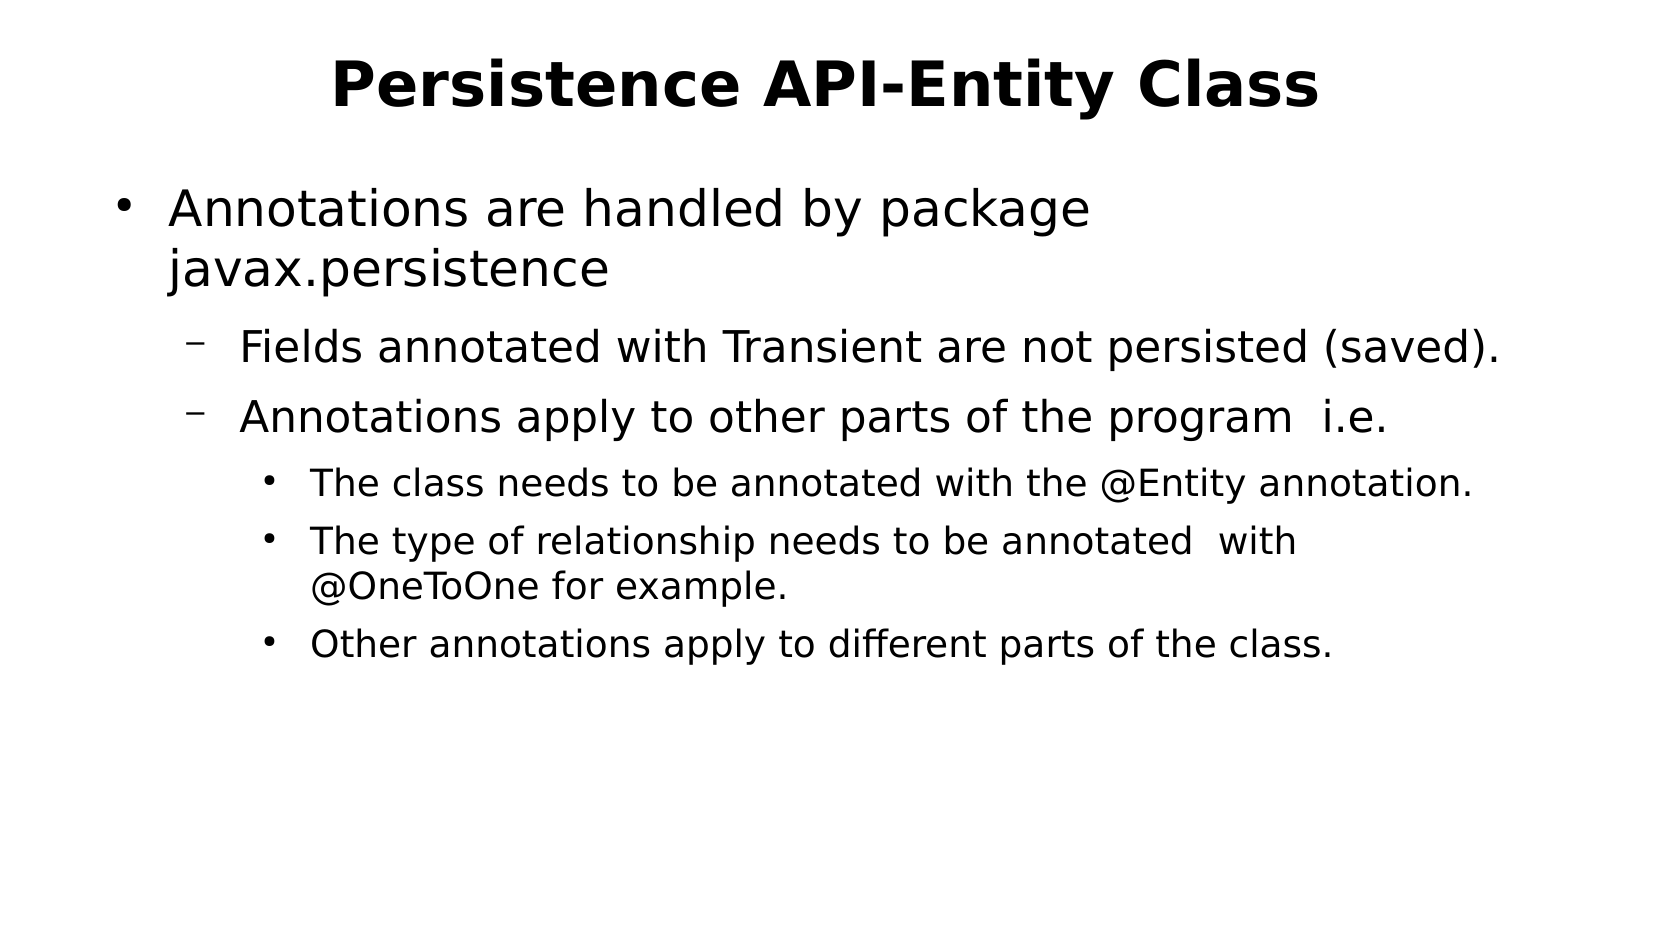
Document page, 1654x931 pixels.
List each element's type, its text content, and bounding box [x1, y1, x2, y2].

title Persistence API-Entity Class [82, 36, 1571, 147]
list Annotations are handled by package javax.persistence Fields annotated with Transient are not persisted (saved). Annotations apply to other parts of the program i.e. The class needs to be annotated with the @Entity annotation. The type of relationship needs to be annotated with @OneToOne for example. Other annotations apply to different parts of the class. [82, 168, 1538, 889]
